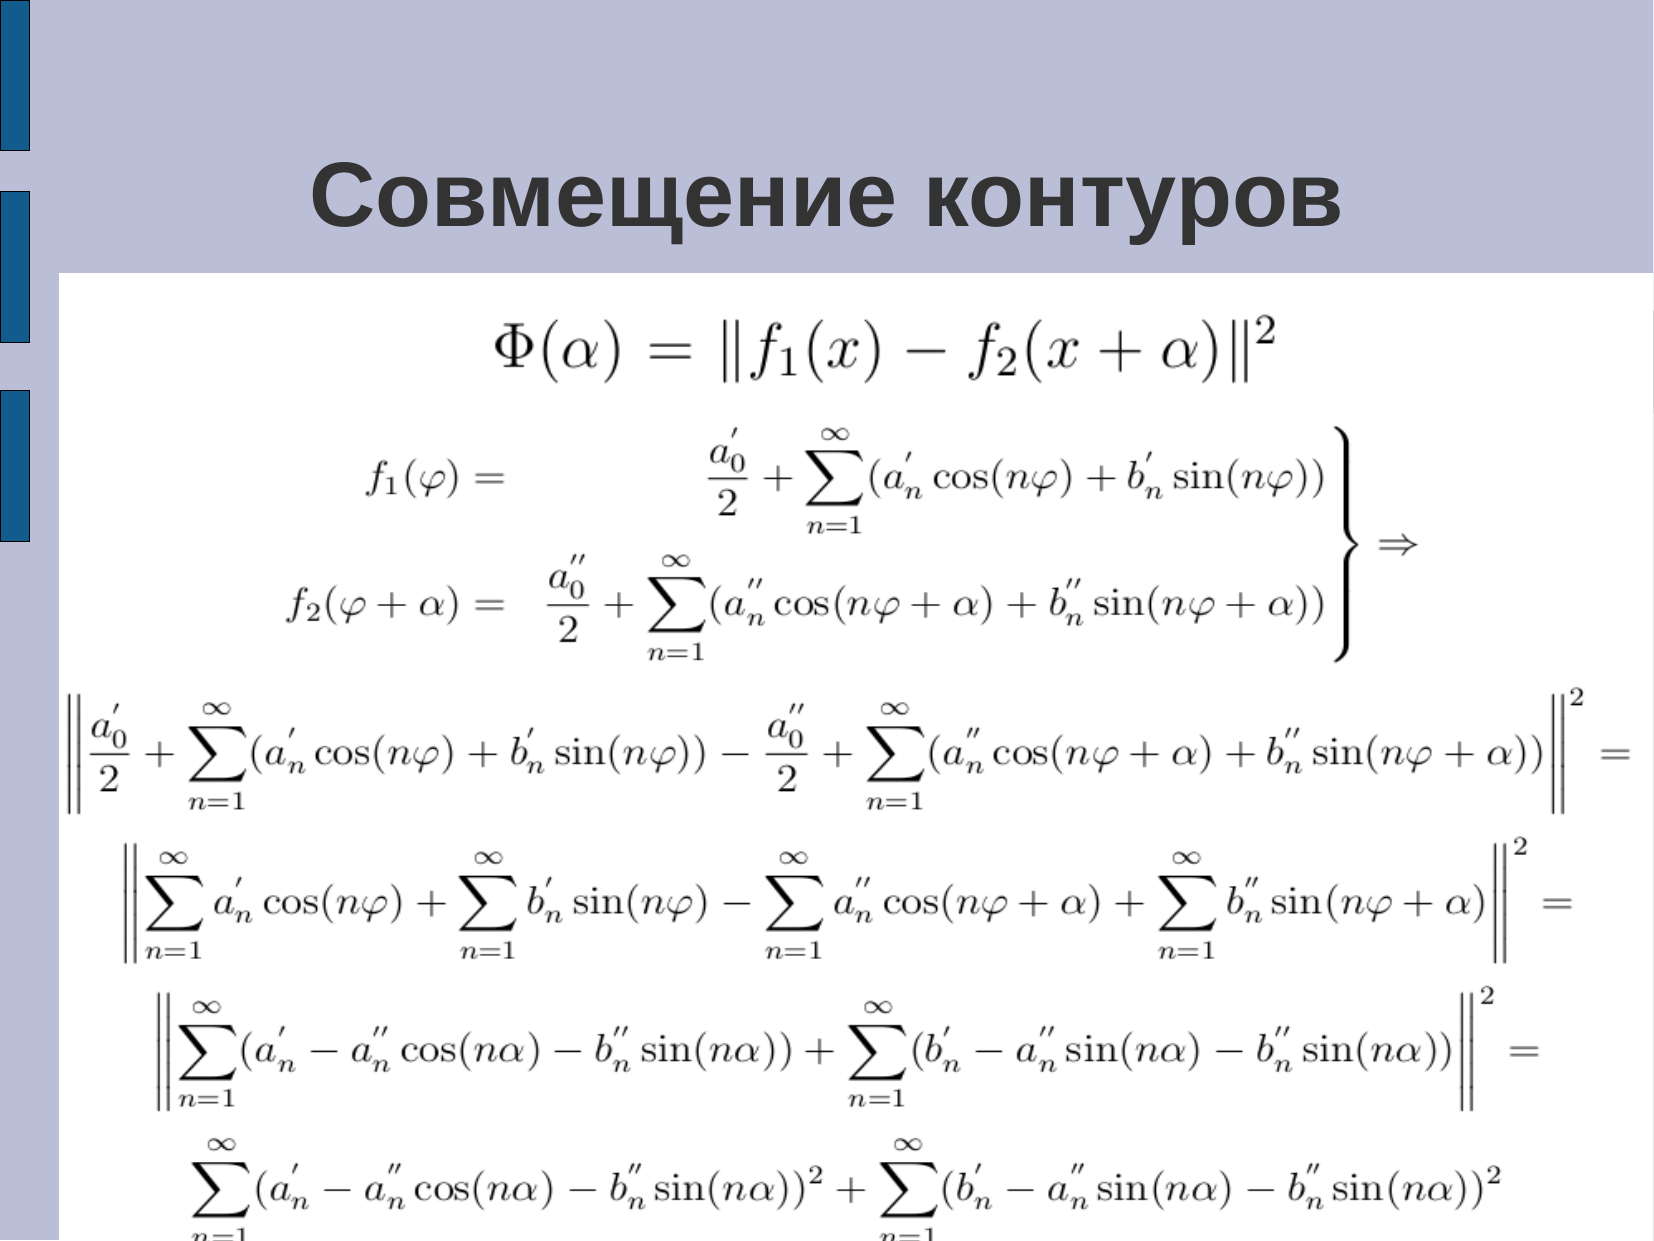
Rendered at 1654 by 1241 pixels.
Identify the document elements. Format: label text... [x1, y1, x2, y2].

title Совмещение контуров [121, 91, 1534, 273]
picture [59, 273, 1654, 1241]
